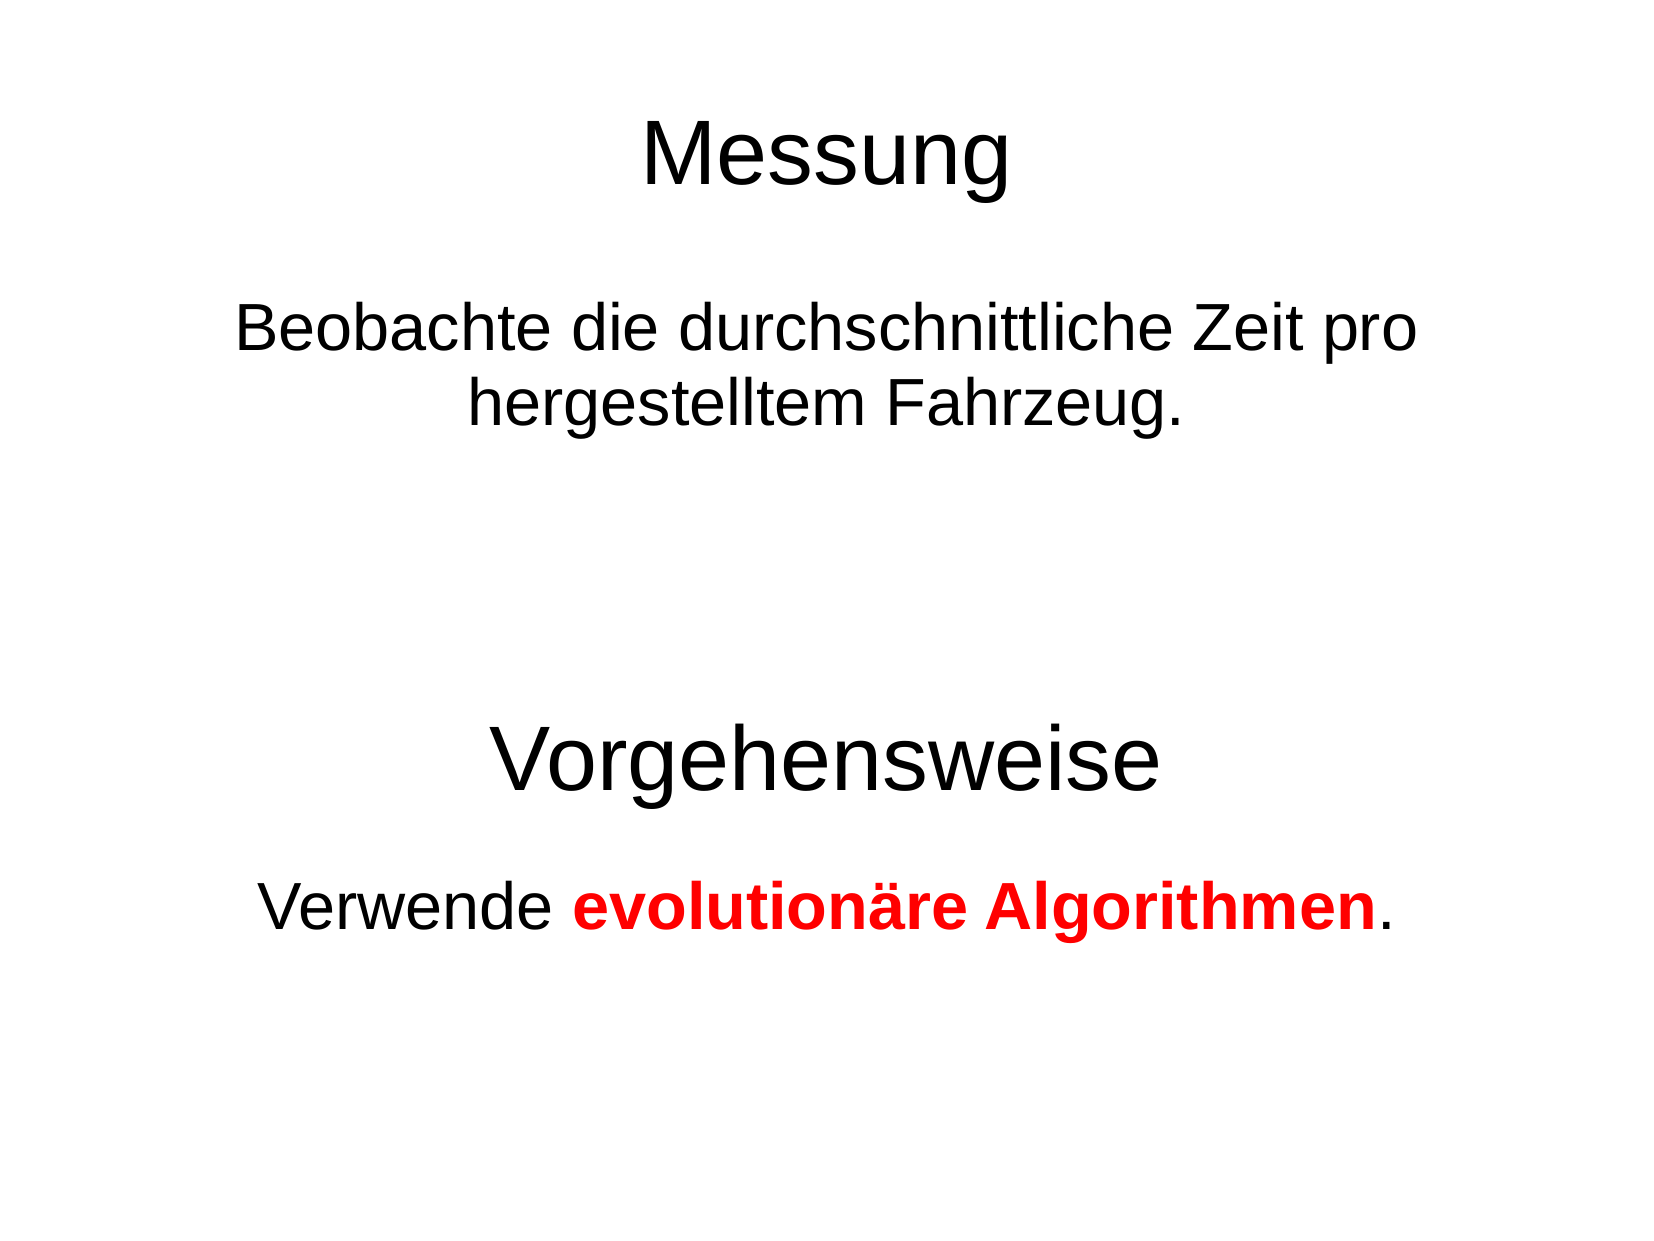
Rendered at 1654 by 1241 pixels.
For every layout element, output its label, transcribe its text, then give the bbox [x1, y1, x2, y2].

title Messung [82, 49, 1571, 257]
title Vorgehensweise [82, 655, 1571, 863]
list Verwende evolutionäre Algorithmen. [82, 868, 1571, 1111]
list Beobachte die durchschnittliche Zeit pro hergestelltem Fahrzeug. [82, 290, 1571, 532]
